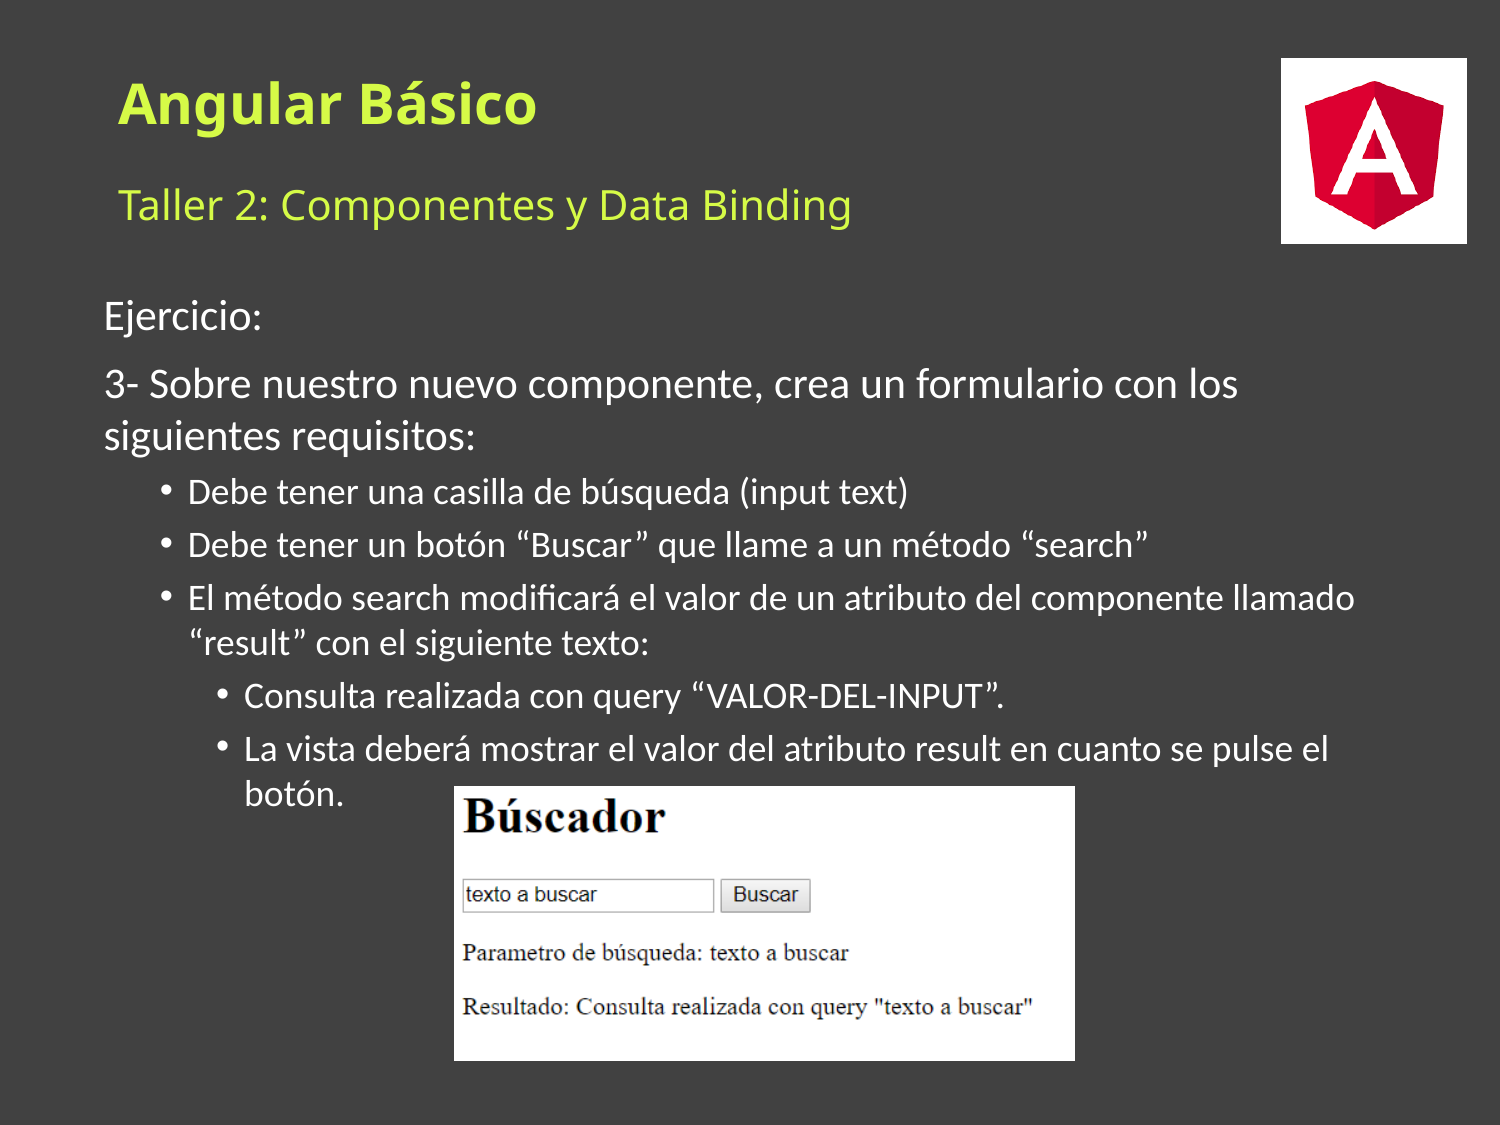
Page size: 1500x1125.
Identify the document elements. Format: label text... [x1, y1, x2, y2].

picture [1281, 58, 1467, 244]
title Angular Básico [103, 59, 1282, 144]
list Ejercicio: 3- Sobre nuestro nuevo componente, crea un formulario con los siguientes requisitos: Debe tener una casilla de búsqueda (input text) Debe tener un botón “Buscar” que llame a un método “search” El método search modificará el valor de un atributo del componente llamado “result” con el siguiente texto: Consulta realizada con query “VALOR-DEL-INPUT”. La vista deberá mostrar el valor del atributo result en cuanto se pulse el botón. [88, 278, 1383, 993]
list Taller 2: Componentes y Data Binding [103, 163, 1282, 244]
picture [454, 786, 1075, 1061]
